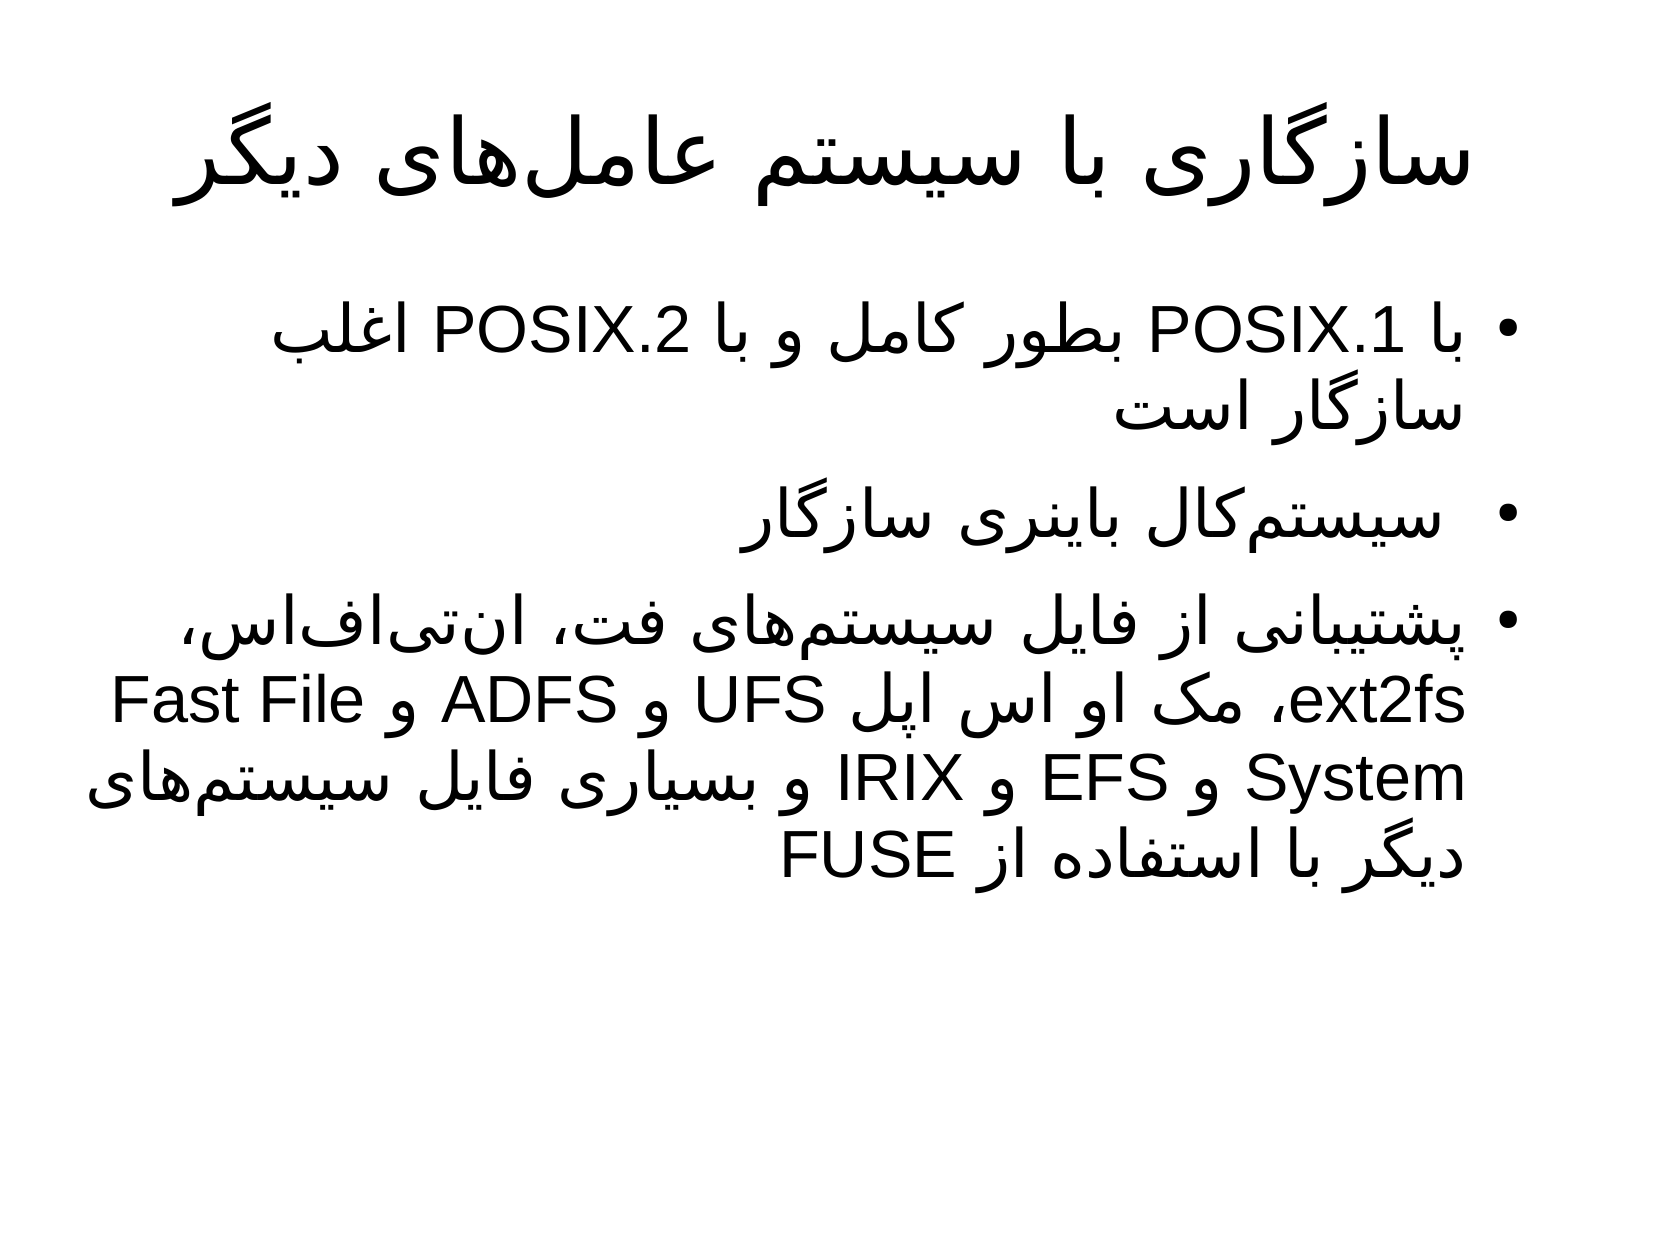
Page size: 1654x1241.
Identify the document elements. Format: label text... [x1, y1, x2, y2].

title سازگاری با سیستم عامل‌های دیگر [82, 49, 1571, 257]
list با POSIX.1 بطور کامل و با POSIX.2 اغلب سازگار است سیستم‌کال باینری سازگار پشتیبانی از فایل سیستم‌های فت، ان‌تی‌اف‌اس، ext2fs، مک او اس اپل UFS و ADFS و Fast File System و EFS و IRIX و بسیاری فایل سیستم‌های دیگر با استفاده از FUSE [82, 290, 1538, 1010]
